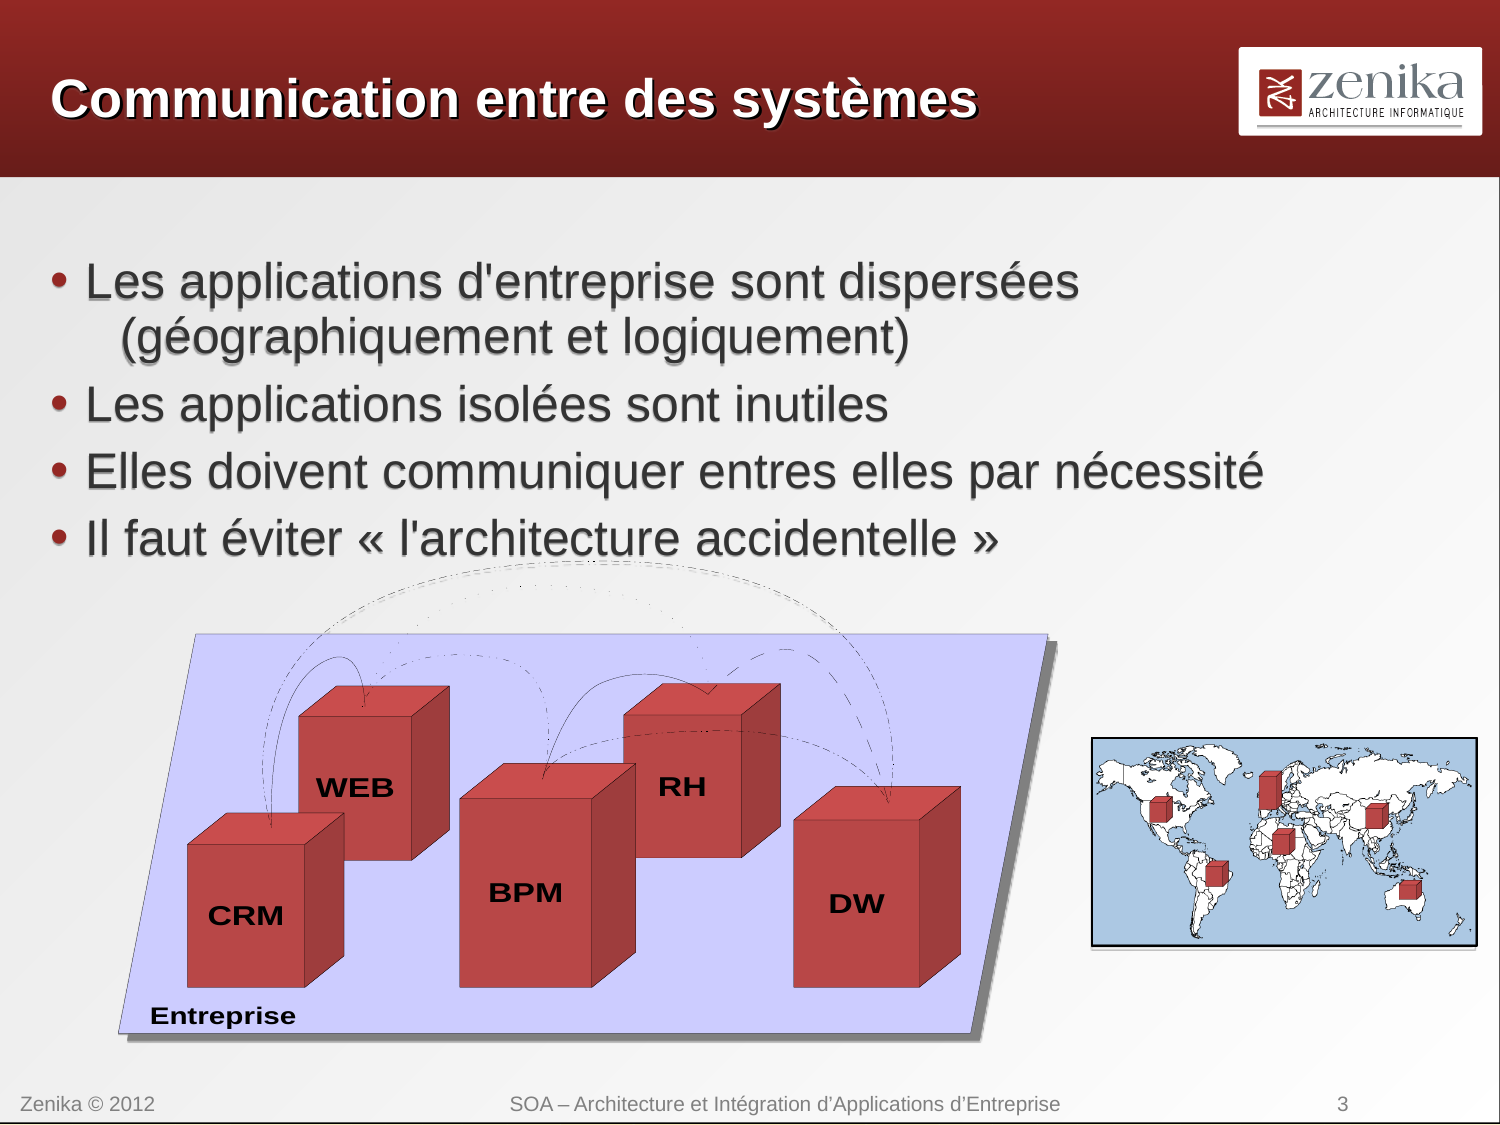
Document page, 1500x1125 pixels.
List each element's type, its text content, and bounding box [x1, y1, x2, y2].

subtitle Les applications d'entreprise sont dispersées (géographiquement et logiquement) Les applications isolées sont inutiles Elles doivent communiquer entres elles par nécessité Il faut éviter « l'architecture accidentelle » [50, 249, 1477, 1064]
title Communication entre des systèmes [50, 22, 1206, 172]
picture [1092, 738, 1477, 946]
